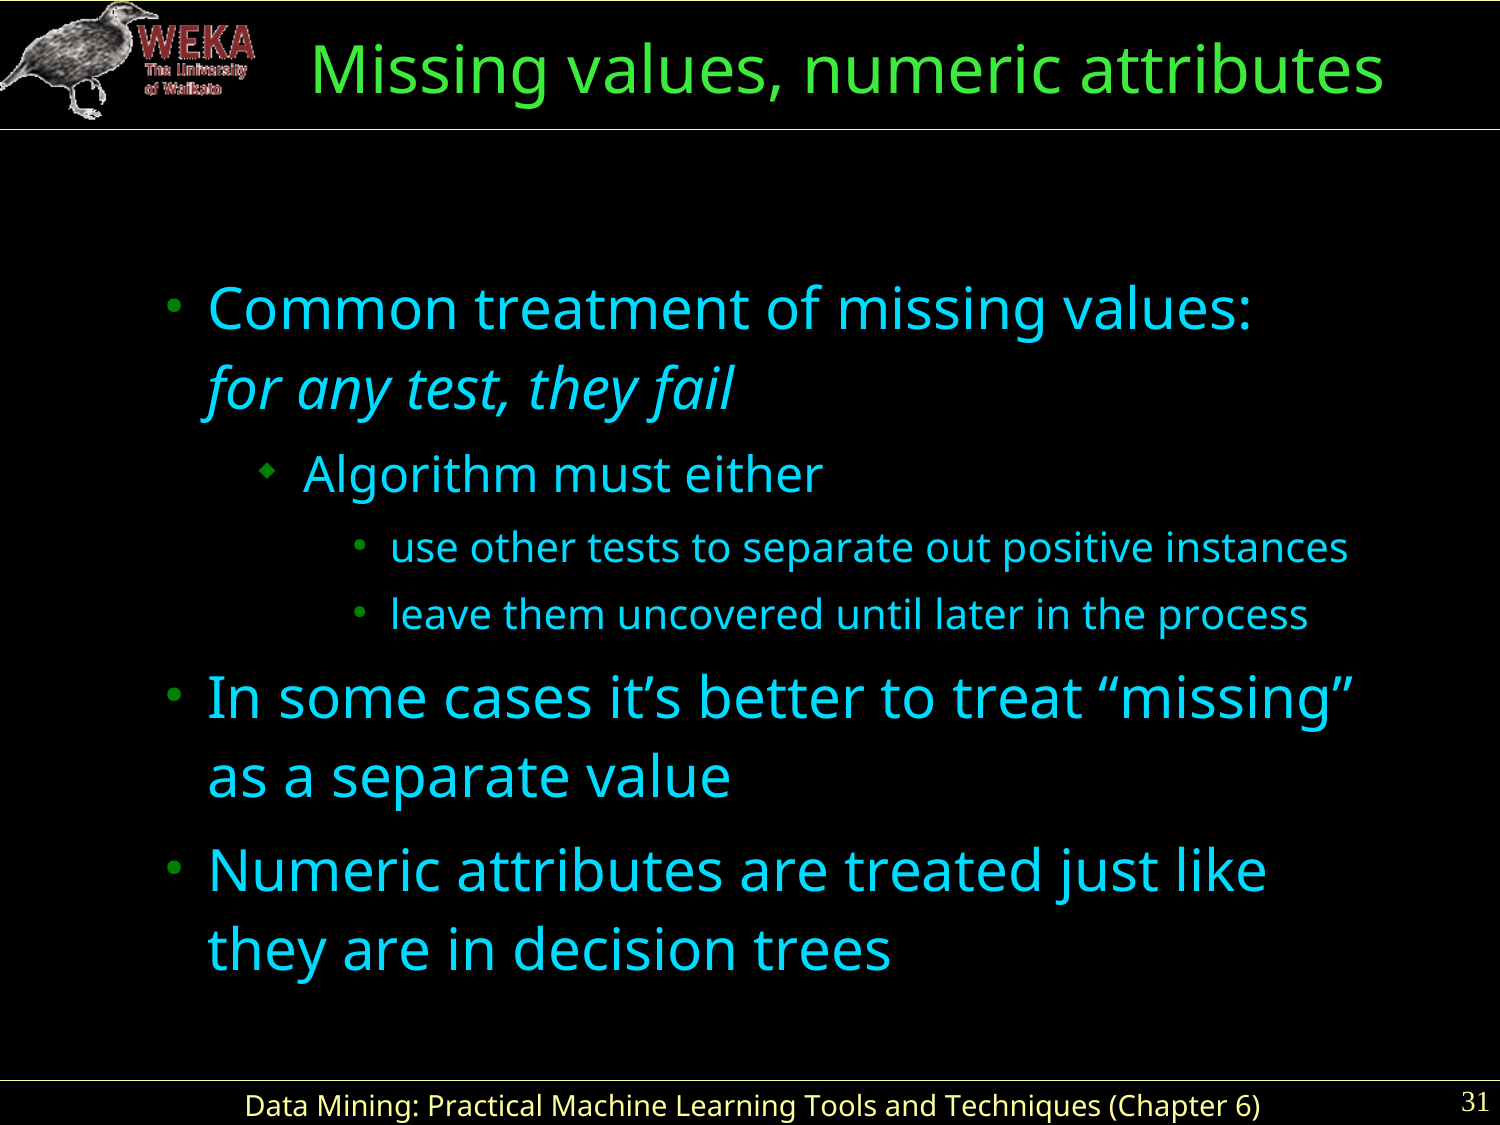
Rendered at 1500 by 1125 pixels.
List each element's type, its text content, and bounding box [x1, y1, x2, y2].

picture [0, 1, 266, 129]
list Common treatment of missing values: for any test, they fail Algorithm must either use other tests to separate out positive instances leave them uncovered until later in the process In some cases it’s better to treat “missing” as a separate value Numeric attributes are treated just like they are in decision trees [149, 260, 1388, 936]
title Missing values, numeric attributes [295, 0, 1500, 148]
